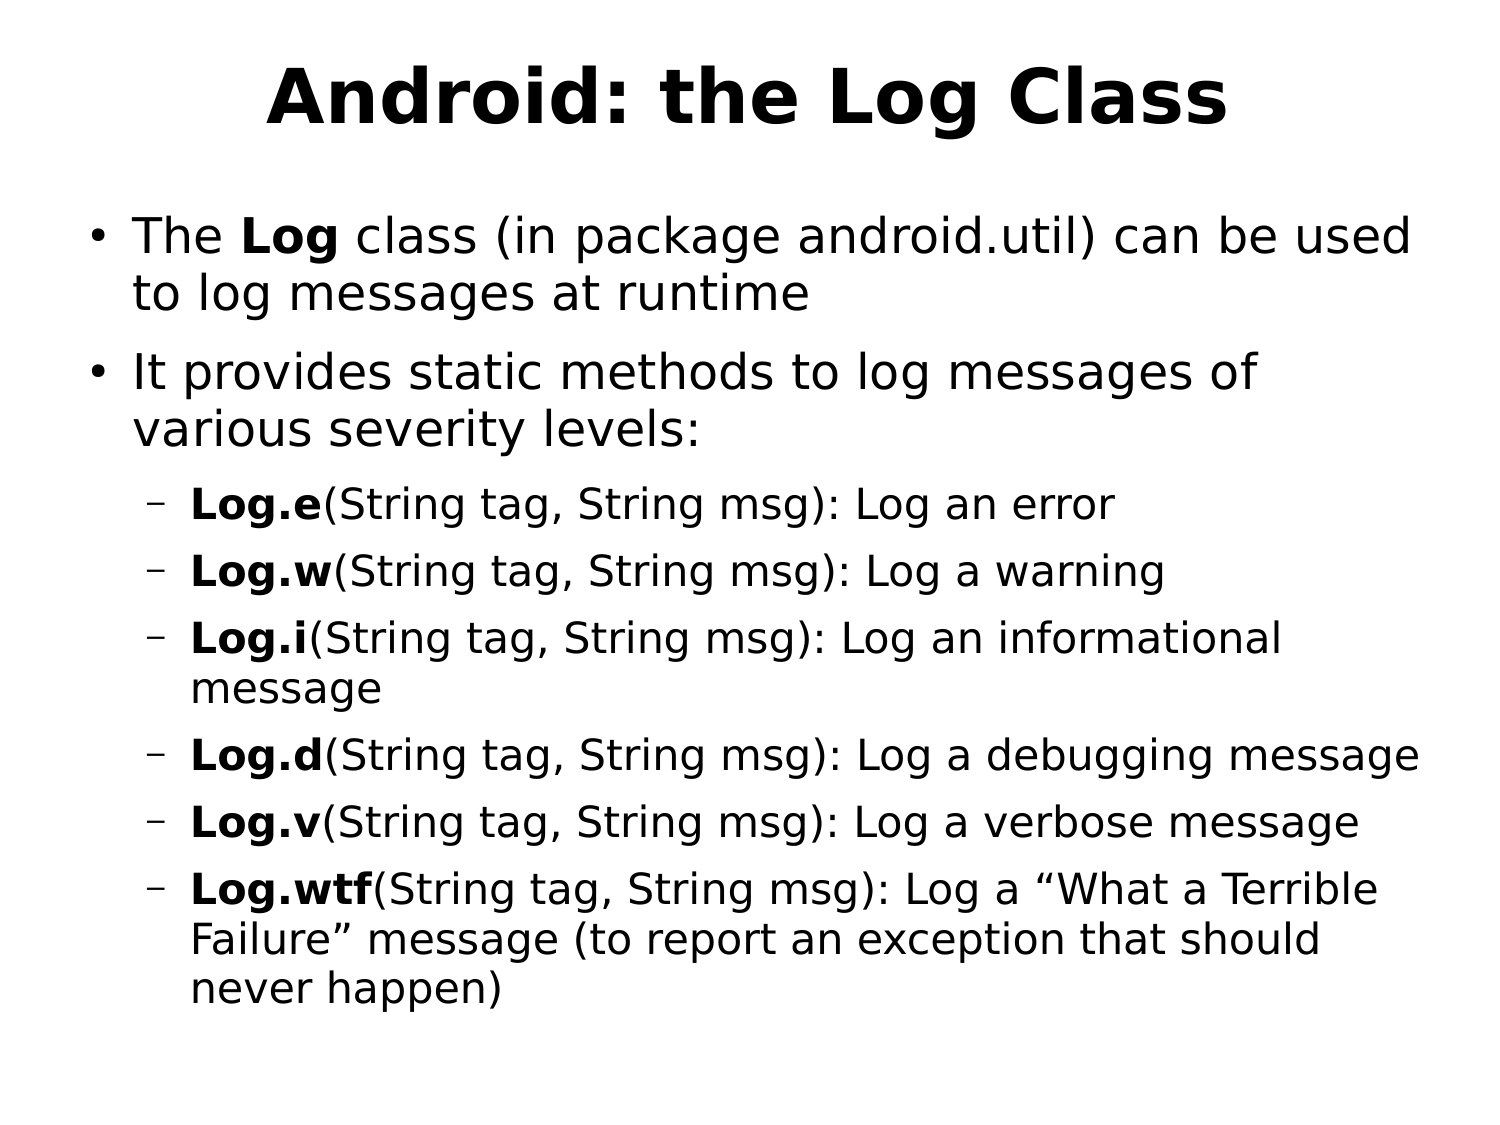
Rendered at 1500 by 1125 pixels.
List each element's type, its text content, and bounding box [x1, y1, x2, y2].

title Android: the Log Class [111, 3, 1387, 192]
list The Log class (in package android.util) can be used to log messages at runtime It provides static methods to log messages of various severity levels: Log.e(String tag, String msg): Log an error Log.w(String tag, String msg): Log a warning Log.i(String tag, String msg): Log an informational message Log.d(String tag, String msg): Log a debugging message Log.v(String tag, String msg): Log a verbose message Log.wtf(String tag, String msg): Log a “What a Terrible Failure” message (to report an exception that should never happen) [75, 207, 1425, 1033]
